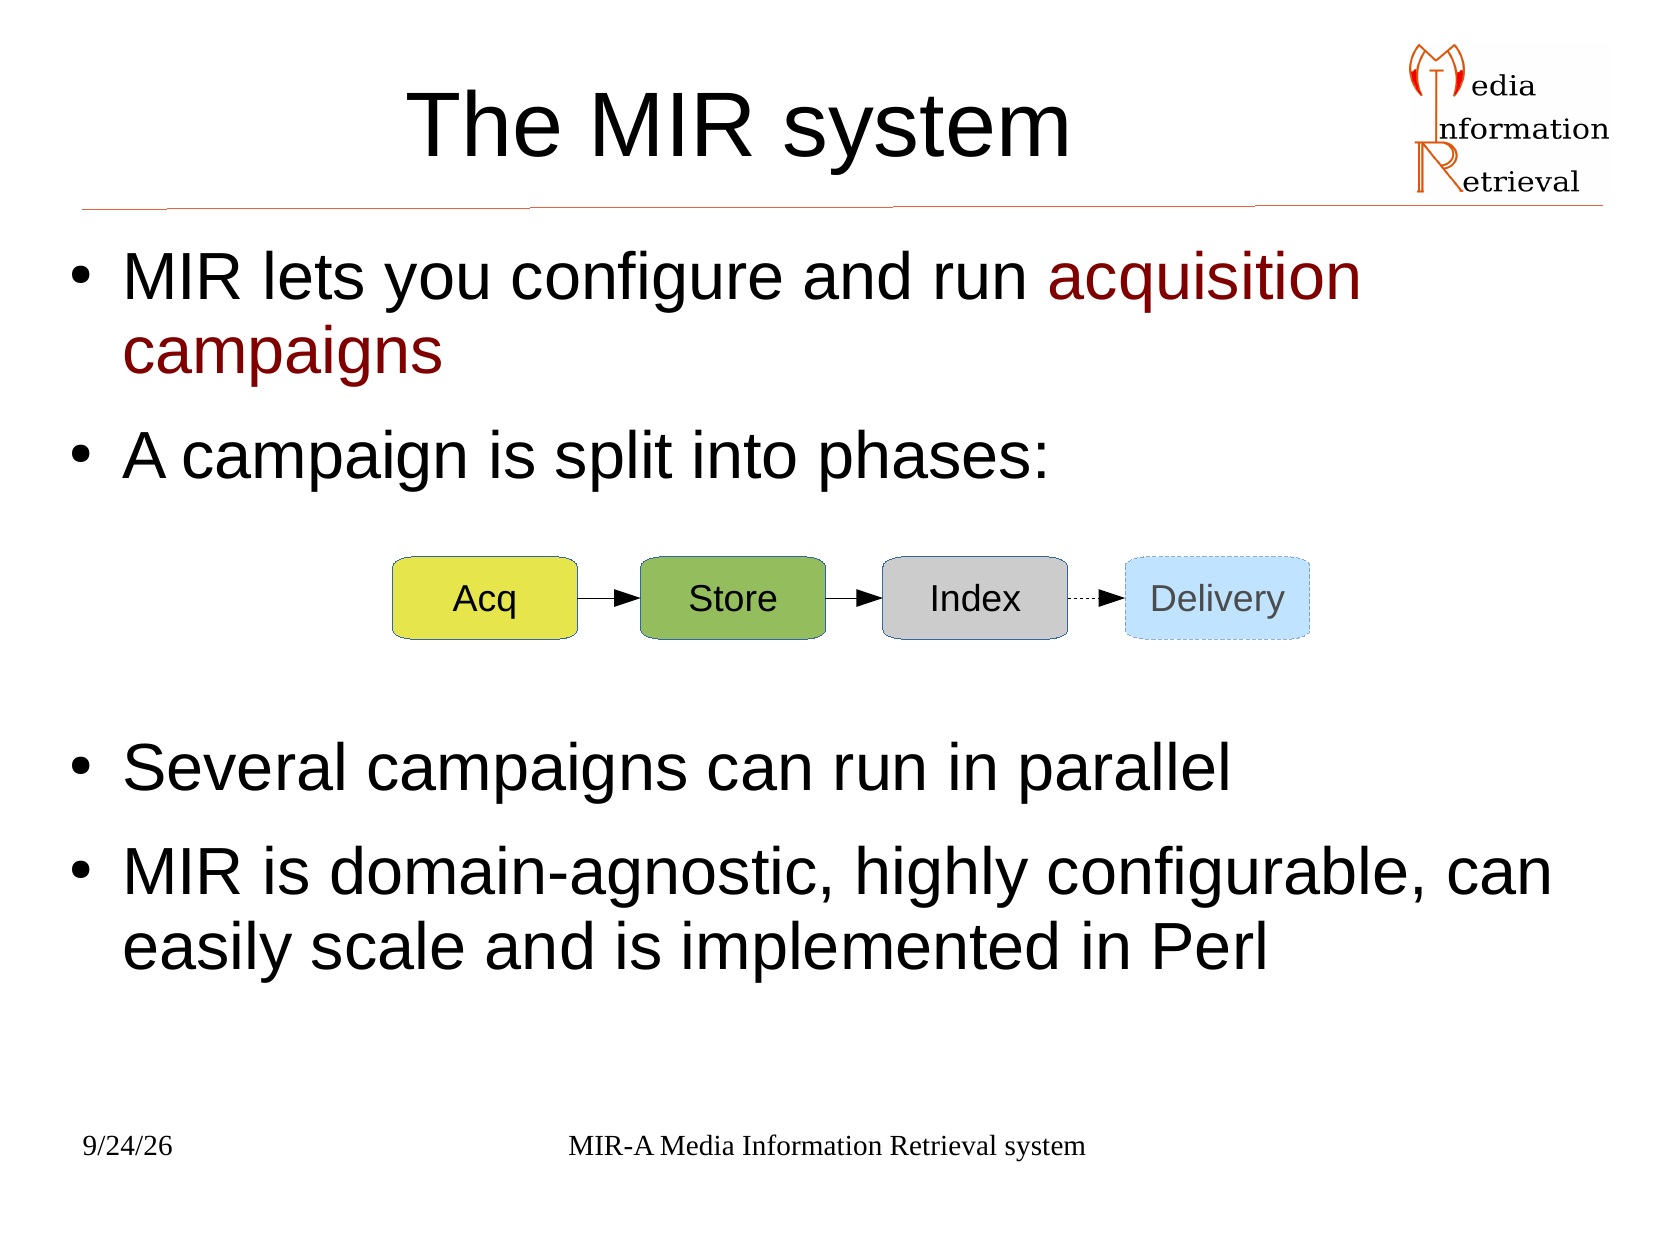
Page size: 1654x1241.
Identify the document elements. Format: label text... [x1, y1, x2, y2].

text_box Index [882, 556, 1068, 640]
text_box Acq [392, 556, 578, 640]
picture [1409, 43, 1610, 198]
list MIR lets you configure and run acquisition campaigns A campaign is split into phases: Several campaigns can run in parallel MIR is domain-agnostic, highly configurable, can easily scale and is implemented in Perl [51, 238, 1603, 1091]
title The MIR system [82, 45, 1397, 204]
text_box Delivery [1125, 556, 1310, 640]
text_box Store [640, 556, 826, 640]
